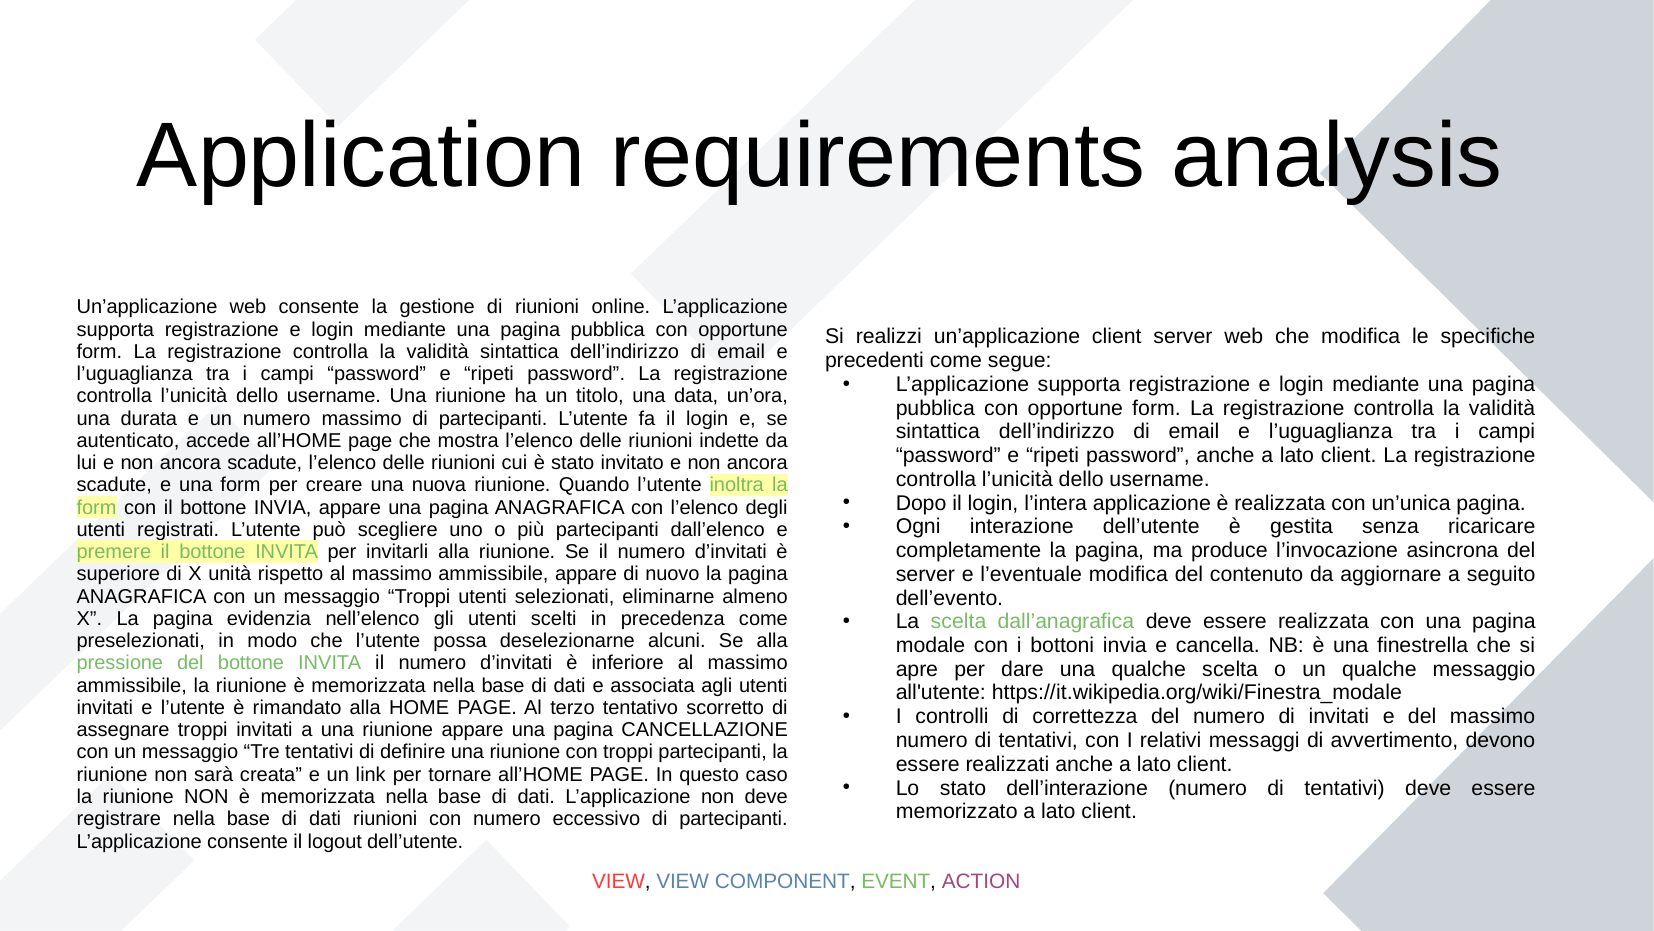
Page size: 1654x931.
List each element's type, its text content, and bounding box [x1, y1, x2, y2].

title Application requirements analysis [76, 0, 1565, 428]
text_box VIEW, VIEW COMPONENT, EVENT, ACTION [74, 862, 1538, 901]
list Si realizzi un’applicazione client server web che modifica le specifiche precedenti come segue: L’applicazione supporta registrazione e login mediante una pagina pubblica con opportune form. La registrazione controlla la validità sintattica dell’indirizzo di email e l’uguaglianza tra i campi “password” e “ripeti password”, anche a lato client. La registrazione controlla l’unicità dello username. Dopo il login, l’intera applicazione è realizzata con un’unica pagina. Ogni interazione dell’utente è gestita senza ricaricare completamente la pagina, ma produce l’invocazione asincrona del server e l’eventuale modifica del contenuto da aggiornare a seguito dell’evento. La scelta dall’anagrafica deve essere realizzata con una pagina modale con i bottoni invia e cancella. NB: è una finestrella che si apre per dare una qualche scelta o un qualche messaggio all'utente: https://it.wikipedia.org/wiki/Finestra_modale I controlli di correttezza del numero di invitati e del massimo numero di tentativi, con I relativi messaggi di avvertimento, devono essere realizzati anche a lato client. Lo stato dell’interazione (numero di tentativi) deve essere memorizzato a lato client. [825, 285, 1536, 862]
list Un’applicazione web consente la gestione di riunioni online. L’applicazione supporta registrazione e login mediante una pagina pubblica con opportune form. La registrazione controlla la validità sintattica dell’indirizzo di email e l’uguaglianza tra i campi “password” e “ripeti password”. La registrazione controlla l’unicità dello username. Una riunione ha un titolo, una data, un’ora, una durata e un numero massimo di partecipanti. L’utente fa il login e, se autenticato, accede all’HOME page che mostra l’elenco delle riunioni indette da lui e non ancora scadute, l’elenco delle riunioni cui è stato invitato e non ancora scadute, e una form per creare una nuova riunione. Quando l’utente inoltra la form con il bottone INVIA, appare una pagina ANAGRAFICA con l’elenco degli utenti registrati. L’utente può scegliere uno o più partecipanti dall’elenco e premere il bottone INVITA per invitarli alla riunione. Se il numero d’invitati è superiore di X unità rispetto al massimo ammissibile, appare di nuovo la pagina ANAGRAFICA con un messaggio “Troppi utenti selezionati, eliminarne almeno X”. La pagina evidenzia nell’elenco gli utenti scelti in precedenza come preselezionati, in modo che l’utente possa deselezionarne alcuni. Se alla pressione del bottone INVITA il numero d’invitati è inferiore al massimo ammissibile, la riunione è memorizzata nella base di dati e associata agli utenti invitati e l’utente è rimandato alla HOME PAGE. Al terzo tentativo scorretto di assegnare troppi invitati a una riunione appare una pagina CANCELLAZIONE con un messaggio “Tre tentativi di definire una riunione con troppi partecipanti, la riunione non sarà creata” e un link per tornare all’HOME PAGE. In questo caso la riunione NON è memorizzata nella base di dati. L’applicazione non deve registrare nella base di dati riunioni con numero eccessivo di partecipanti. L’applicazione consente il logout dell’utente. [76, 285, 788, 862]
